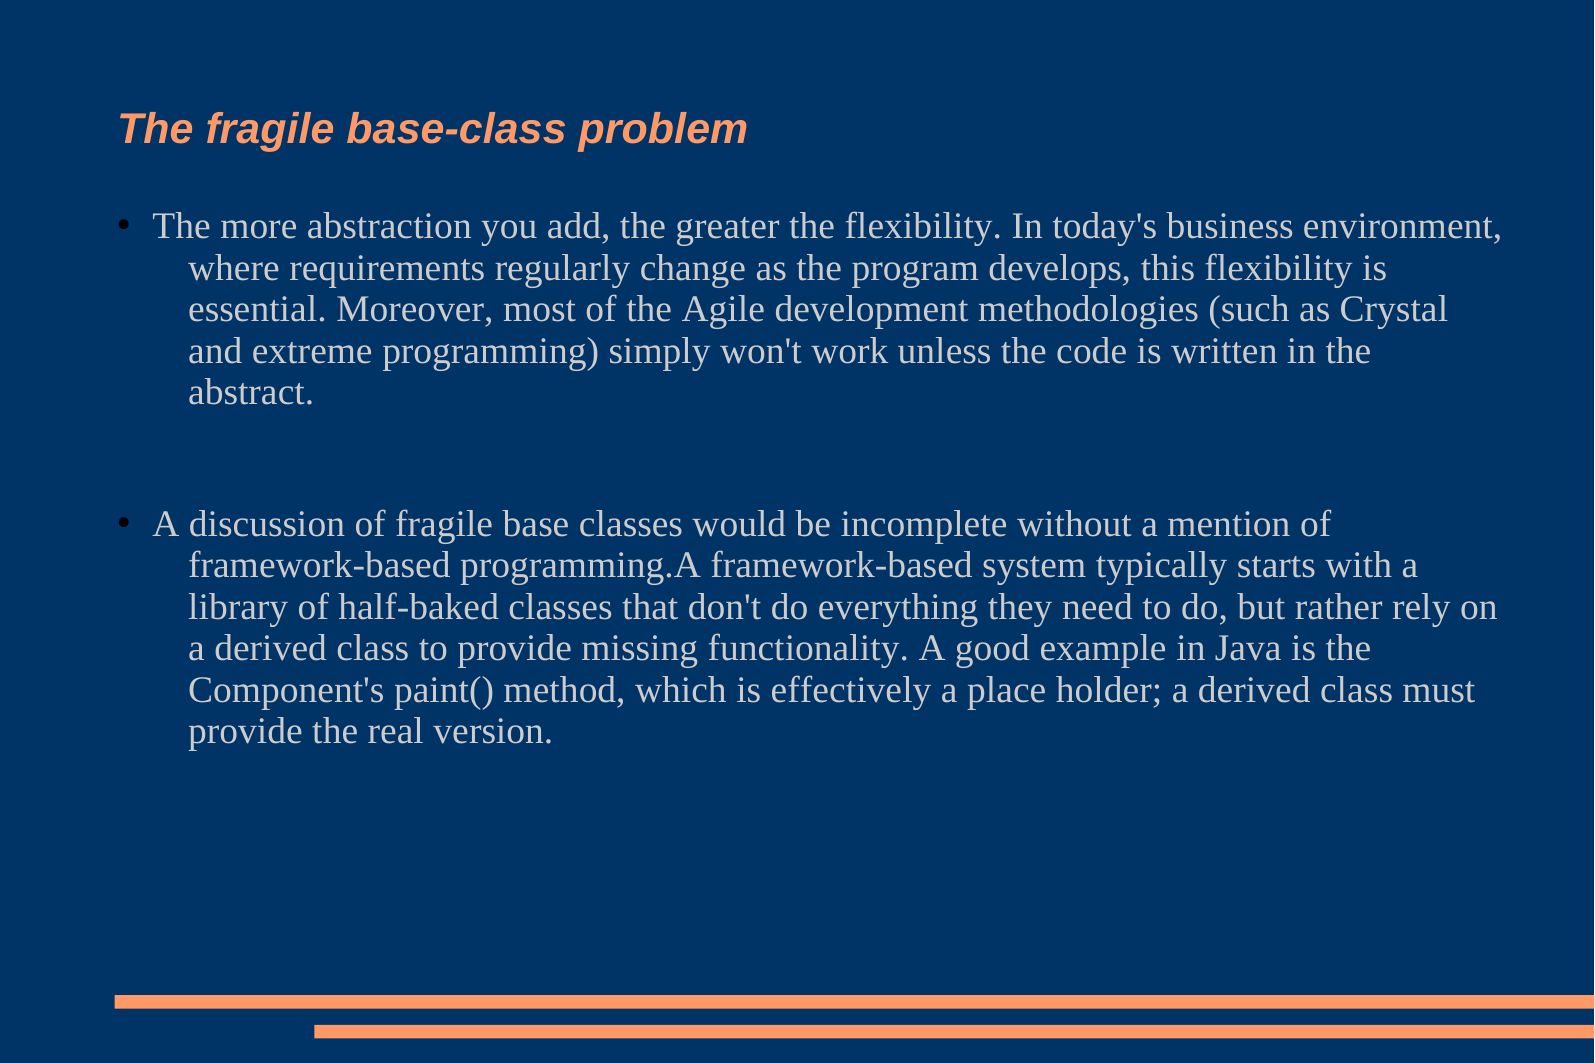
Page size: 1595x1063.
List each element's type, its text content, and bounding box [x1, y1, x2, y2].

title The fragile base-class problem [117, 39, 1479, 205]
subtitle The more abstraction you add, the greater the flexibility. In today's business environment, where requirements regularly change as the program develops, this flexibility is essential. Moreover, most of the Agile development methodologies (such as Crystal and extreme programming) simply won't work unless the code is written in the abstract. A discussion of fragile base classes would be incomplete without a mention of framework-based programming.A framework-based system typically starts with a library of half-baked classes that don't do everything they need to do, but rather rely on a derived class to provide missing functionality. A good example in Java is the Component's paint() method, which is effectively a place holder; a derived class must provide the real version. [117, 205, 1505, 900]
